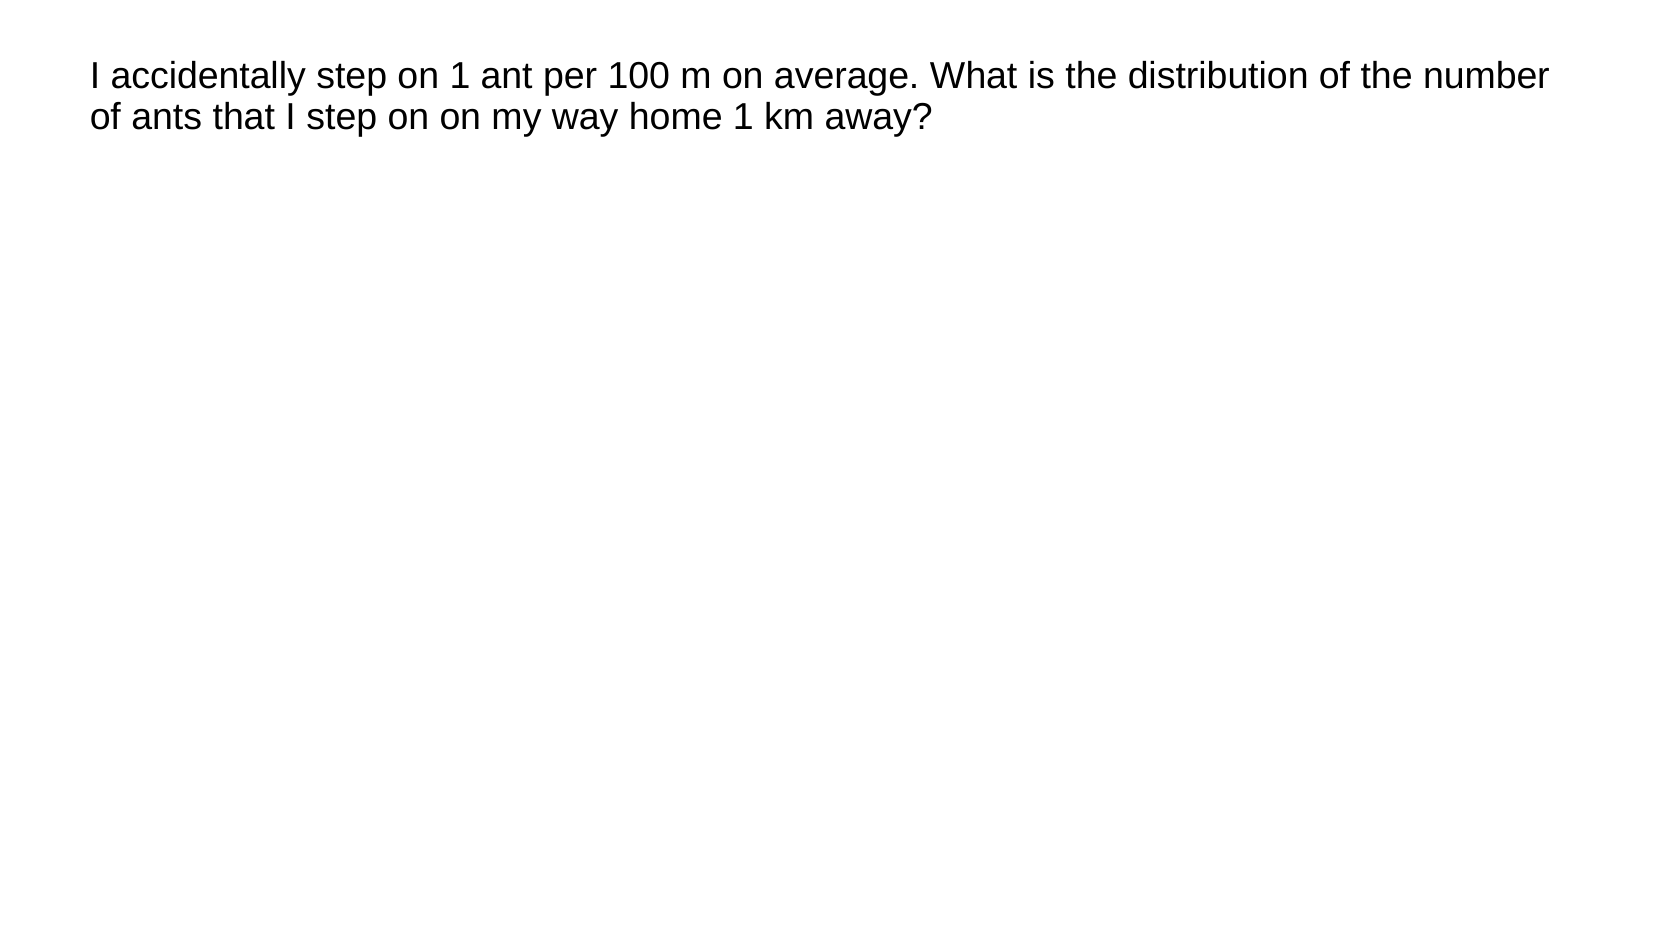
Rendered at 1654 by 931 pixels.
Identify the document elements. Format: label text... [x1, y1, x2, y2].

text_box I accidentally step on 1 ant per 100 m on average. What is the distribution of the number of ants that I step on on my way home 1 km away? [75, 46, 1576, 146]
